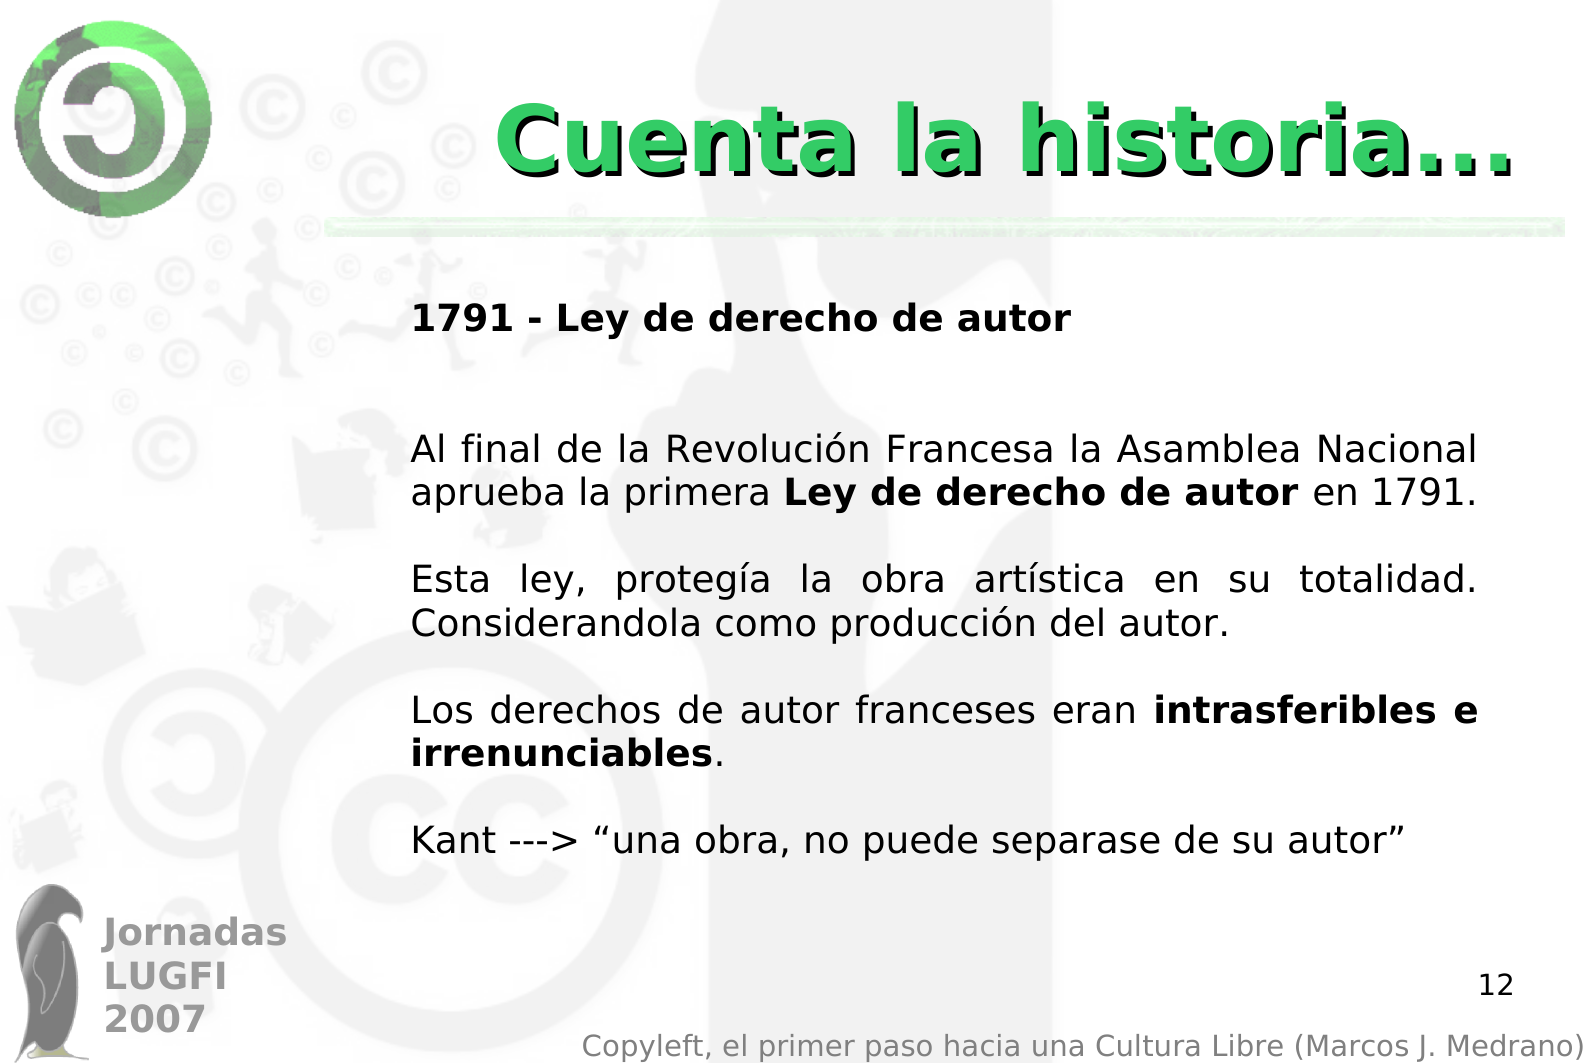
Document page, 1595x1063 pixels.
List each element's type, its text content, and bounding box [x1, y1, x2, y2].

text_box Cuenta la historia... [478, 79, 1589, 201]
text_box 1791 - Ley de derecho de autor Al final de la Revolución Francesa la Asamblea Nacional aprueba la primera Ley de derecho de autor en 1791. Esta ley, protegía la obra artística en su totalidad. Considerandola como producción del autor. Los derechos de autor franceses eran intrasferibles e irrenunciables. Kant ---> “una obra, no puede separase de su autor” [395, 289, 1495, 916]
